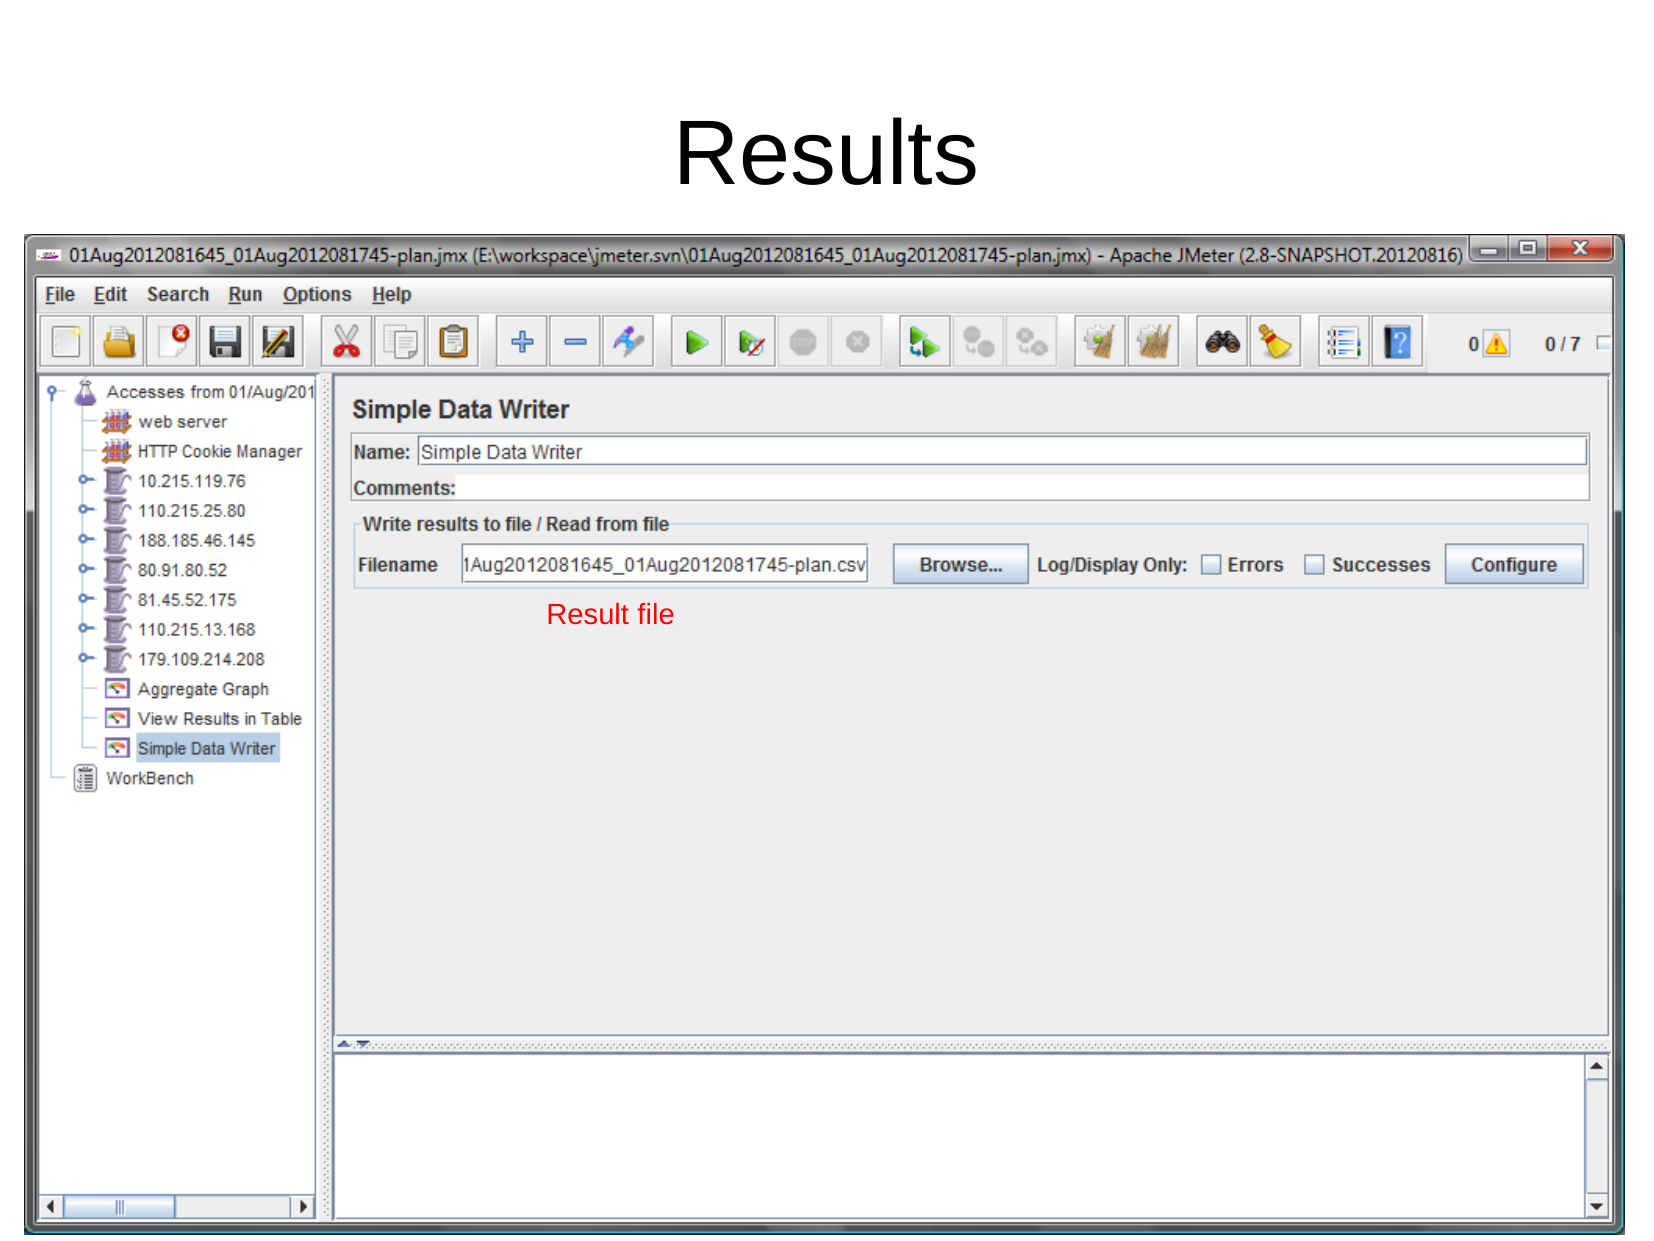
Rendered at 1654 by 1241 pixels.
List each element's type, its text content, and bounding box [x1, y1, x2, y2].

picture [24, 234, 1625, 1235]
title Results [82, 56, 1571, 234]
text_box Result file [531, 590, 739, 639]
